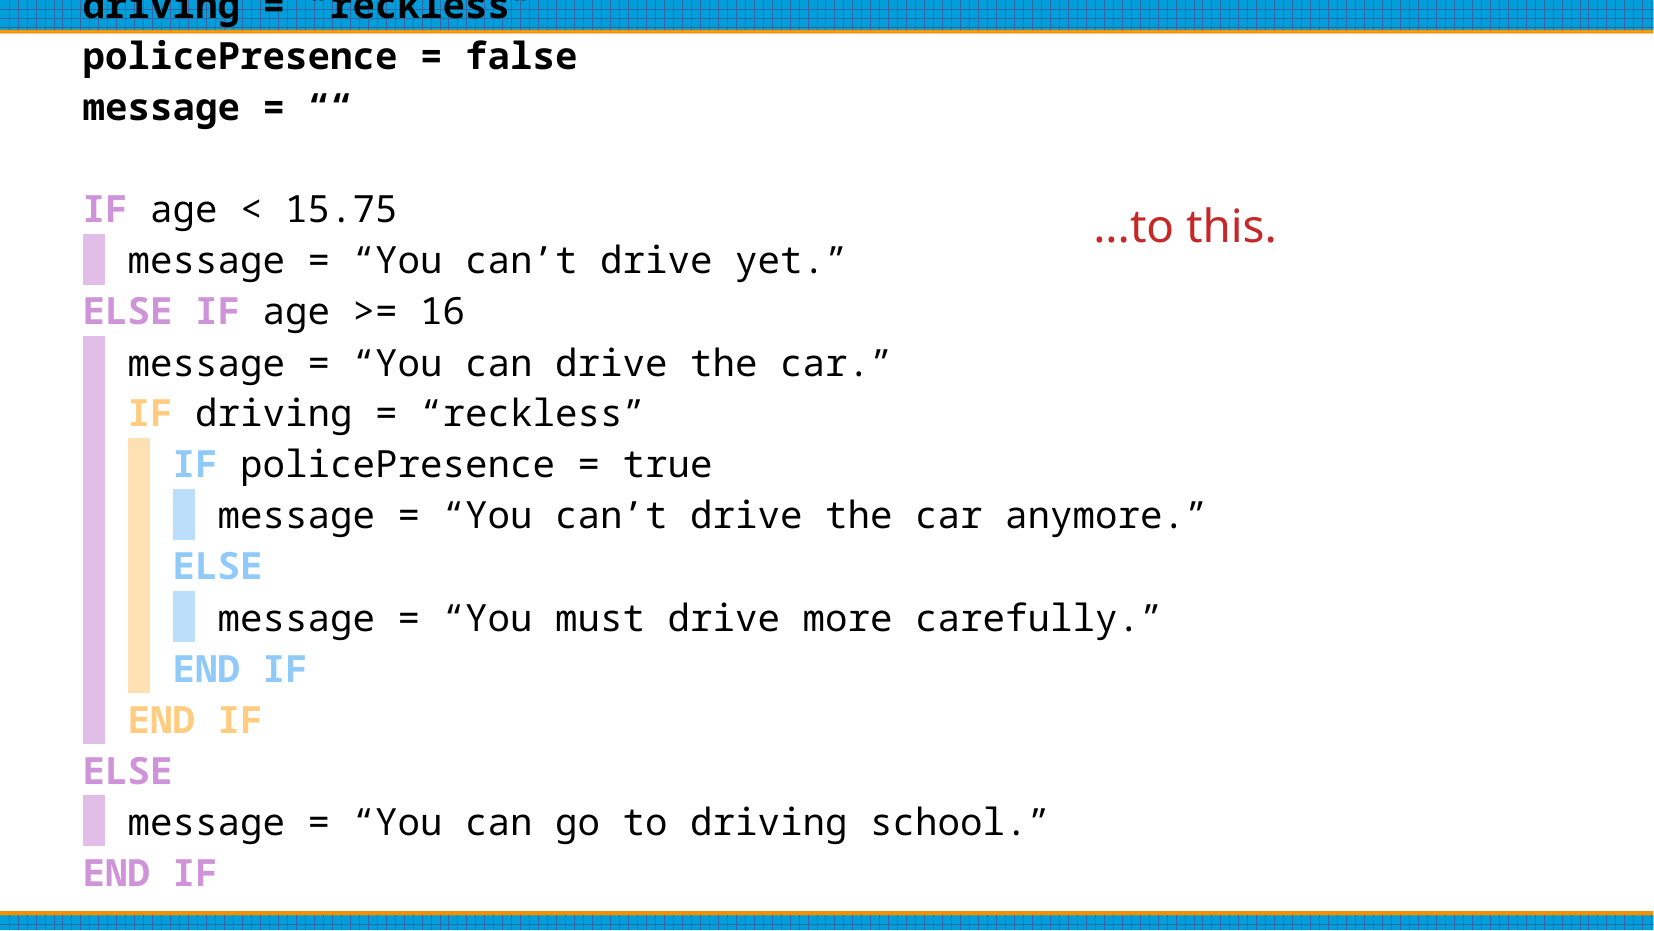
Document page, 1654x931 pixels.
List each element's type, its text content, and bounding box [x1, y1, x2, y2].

text_box ...to this. [1087, 75, 1613, 376]
subtitle age = 16 driving = “reckless“ policePresence = false message = ““ IF age < 15.75 message = “You can’t drive yet.” ELSE IF age >= 16 message = “You can drive the car.” IF driving = “reckless” IF policePresence = true message = “You can’t drive the car anymore.” ELSE message = “You must drive more carefully.” END IF END IF ELSE message = “You can go to driving school.” END IF output message [82, 69, 1571, 858]
